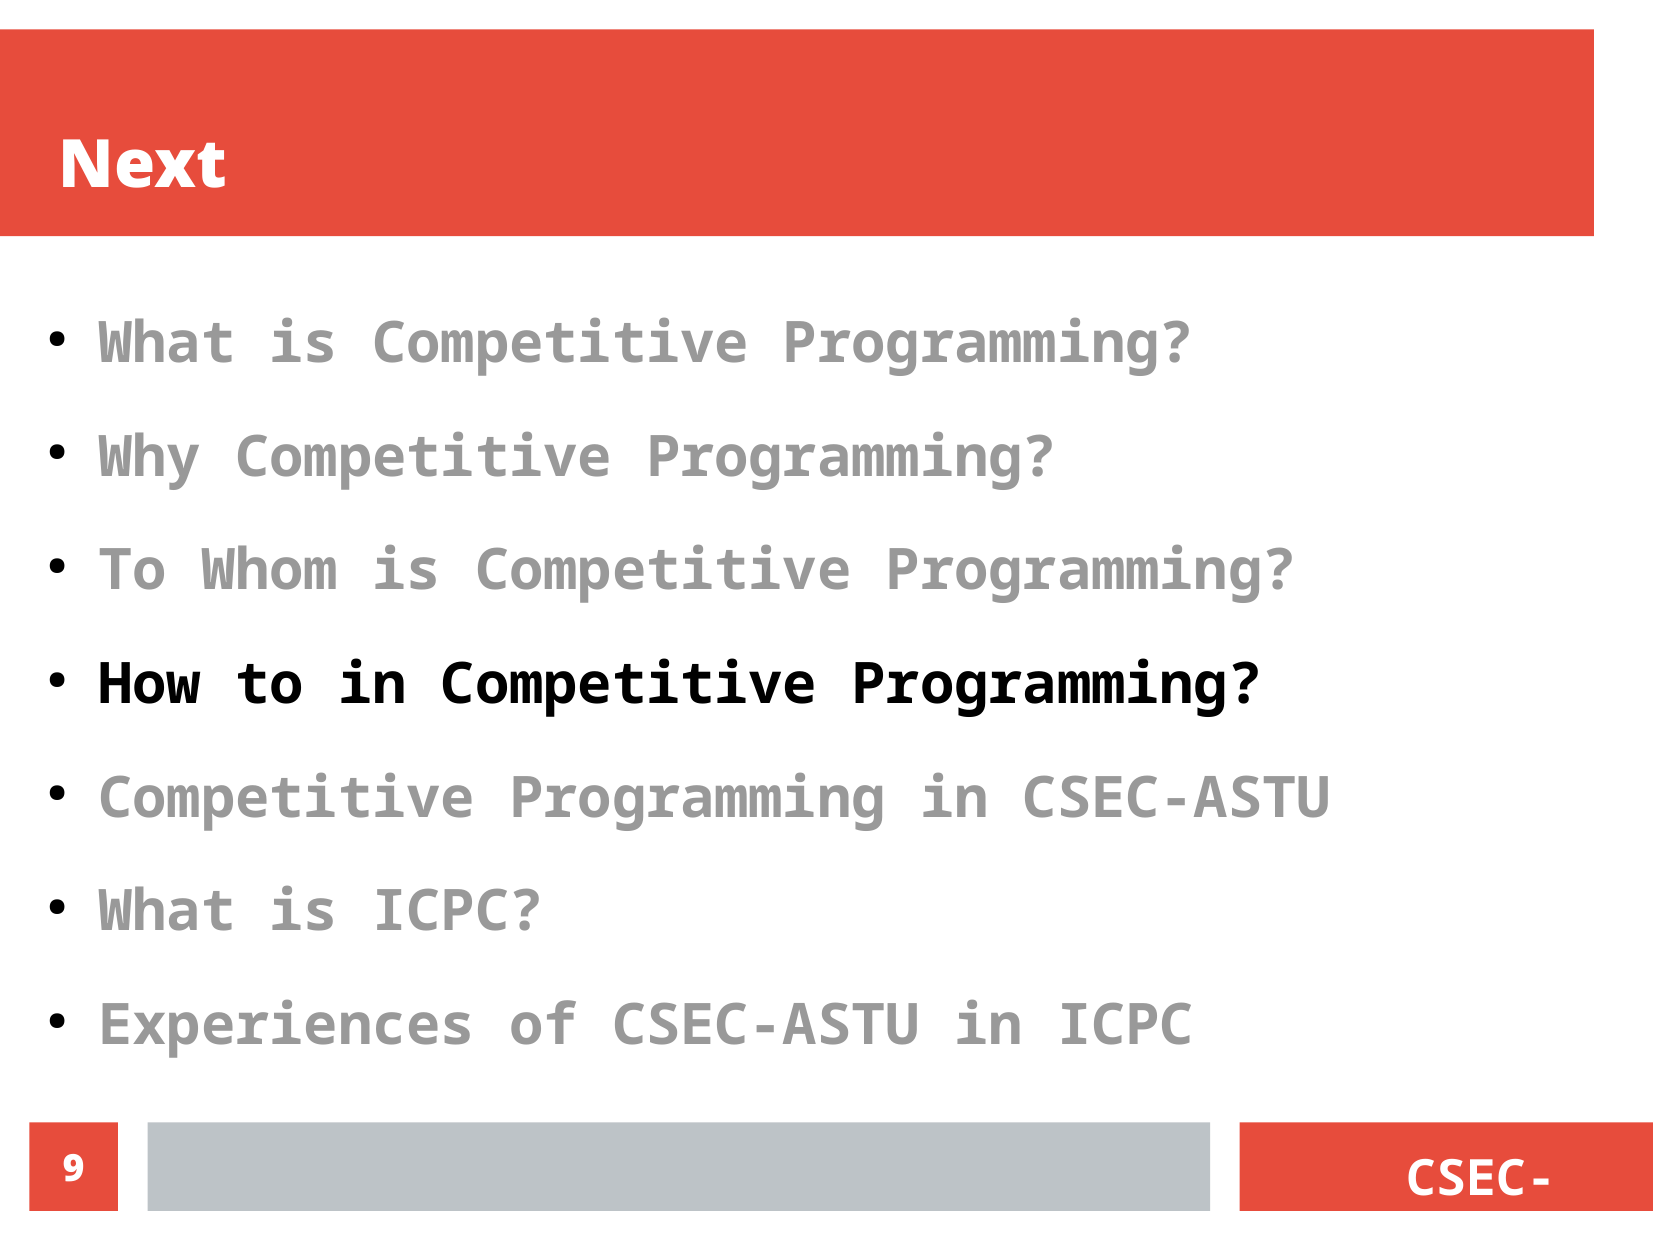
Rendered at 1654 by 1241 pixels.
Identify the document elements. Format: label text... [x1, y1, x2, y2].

text_box CSEC-ASTU [1391, 1134, 1653, 1241]
title Next [58, 58, 1594, 207]
list What is Competitive Programming? Why Competitive Programming? To Whom is Competitive Programming? How to in Competitive Programming? Competitive Programming in CSEC-ASTU What is ICPC? Experiences of CSEC-ASTU in ICPC [47, 301, 1553, 1070]
